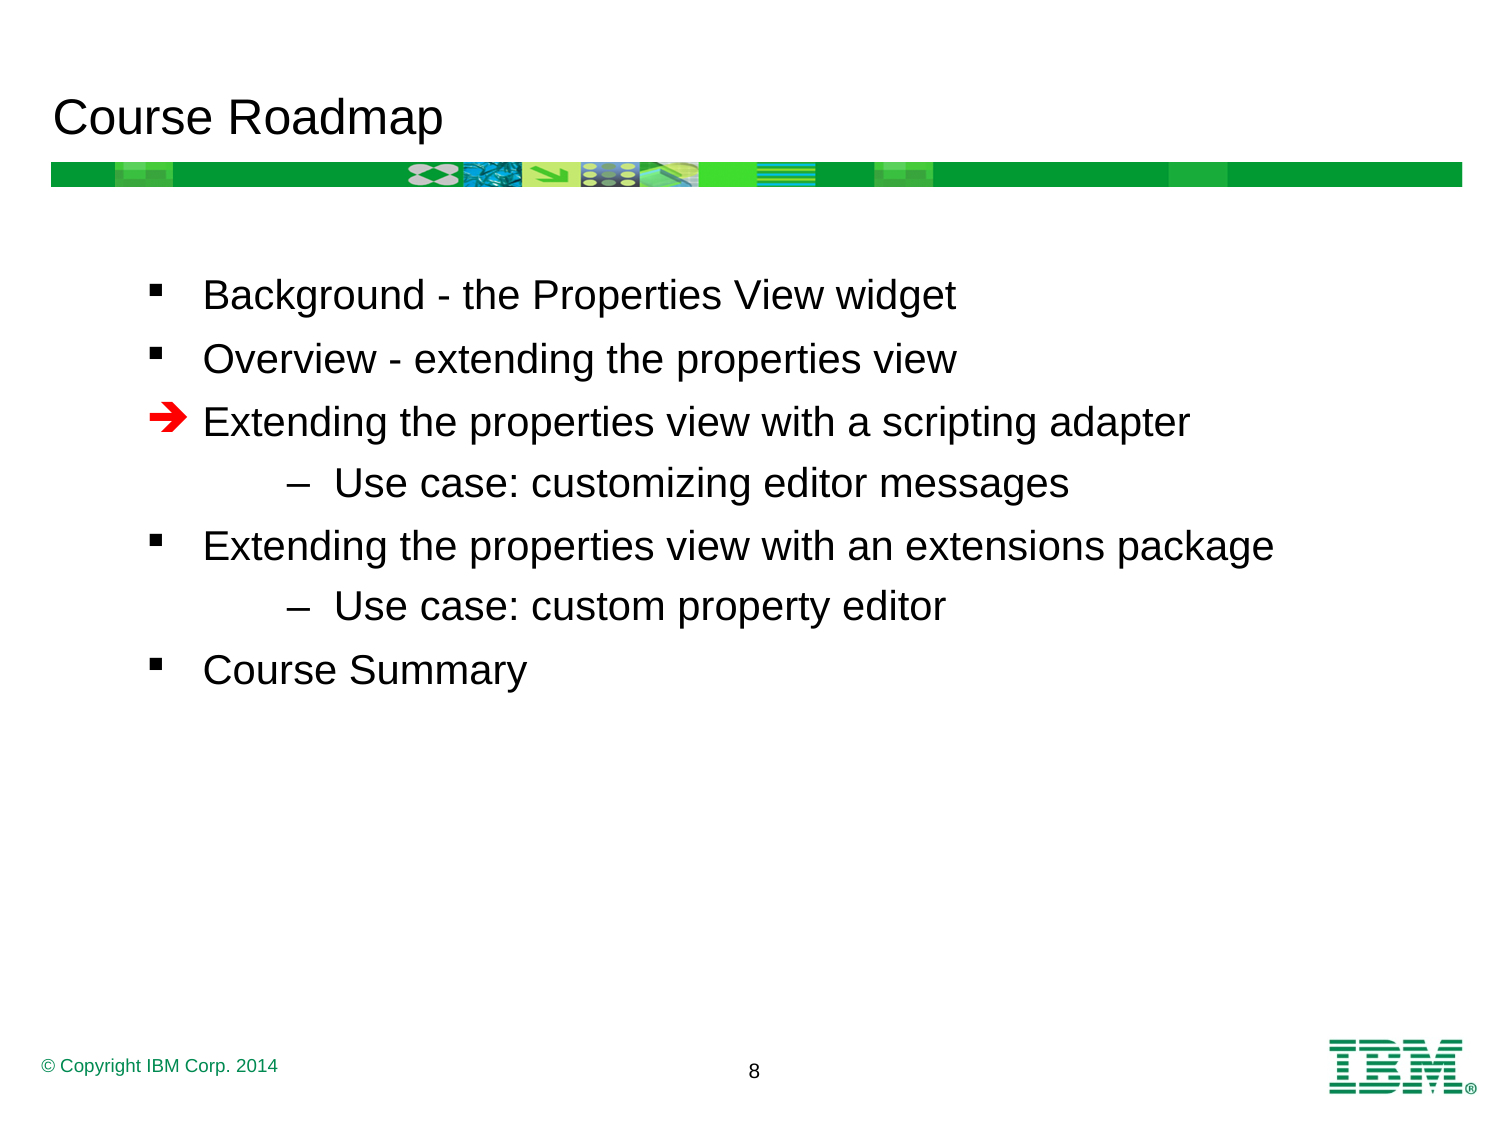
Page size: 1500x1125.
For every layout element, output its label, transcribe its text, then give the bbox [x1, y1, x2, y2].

picture [1327, 1037, 1479, 1096]
title Course Roadmap [37, 45, 1388, 188]
list Background - the Properties View widget Overview - extending the properties view Extending the properties view with a scripting adapter Use case: customizing editor messages Extending the properties view with an extensions package Use case: custom property editor Course Summary [75, 262, 1426, 1006]
picture [50, 161, 1463, 189]
